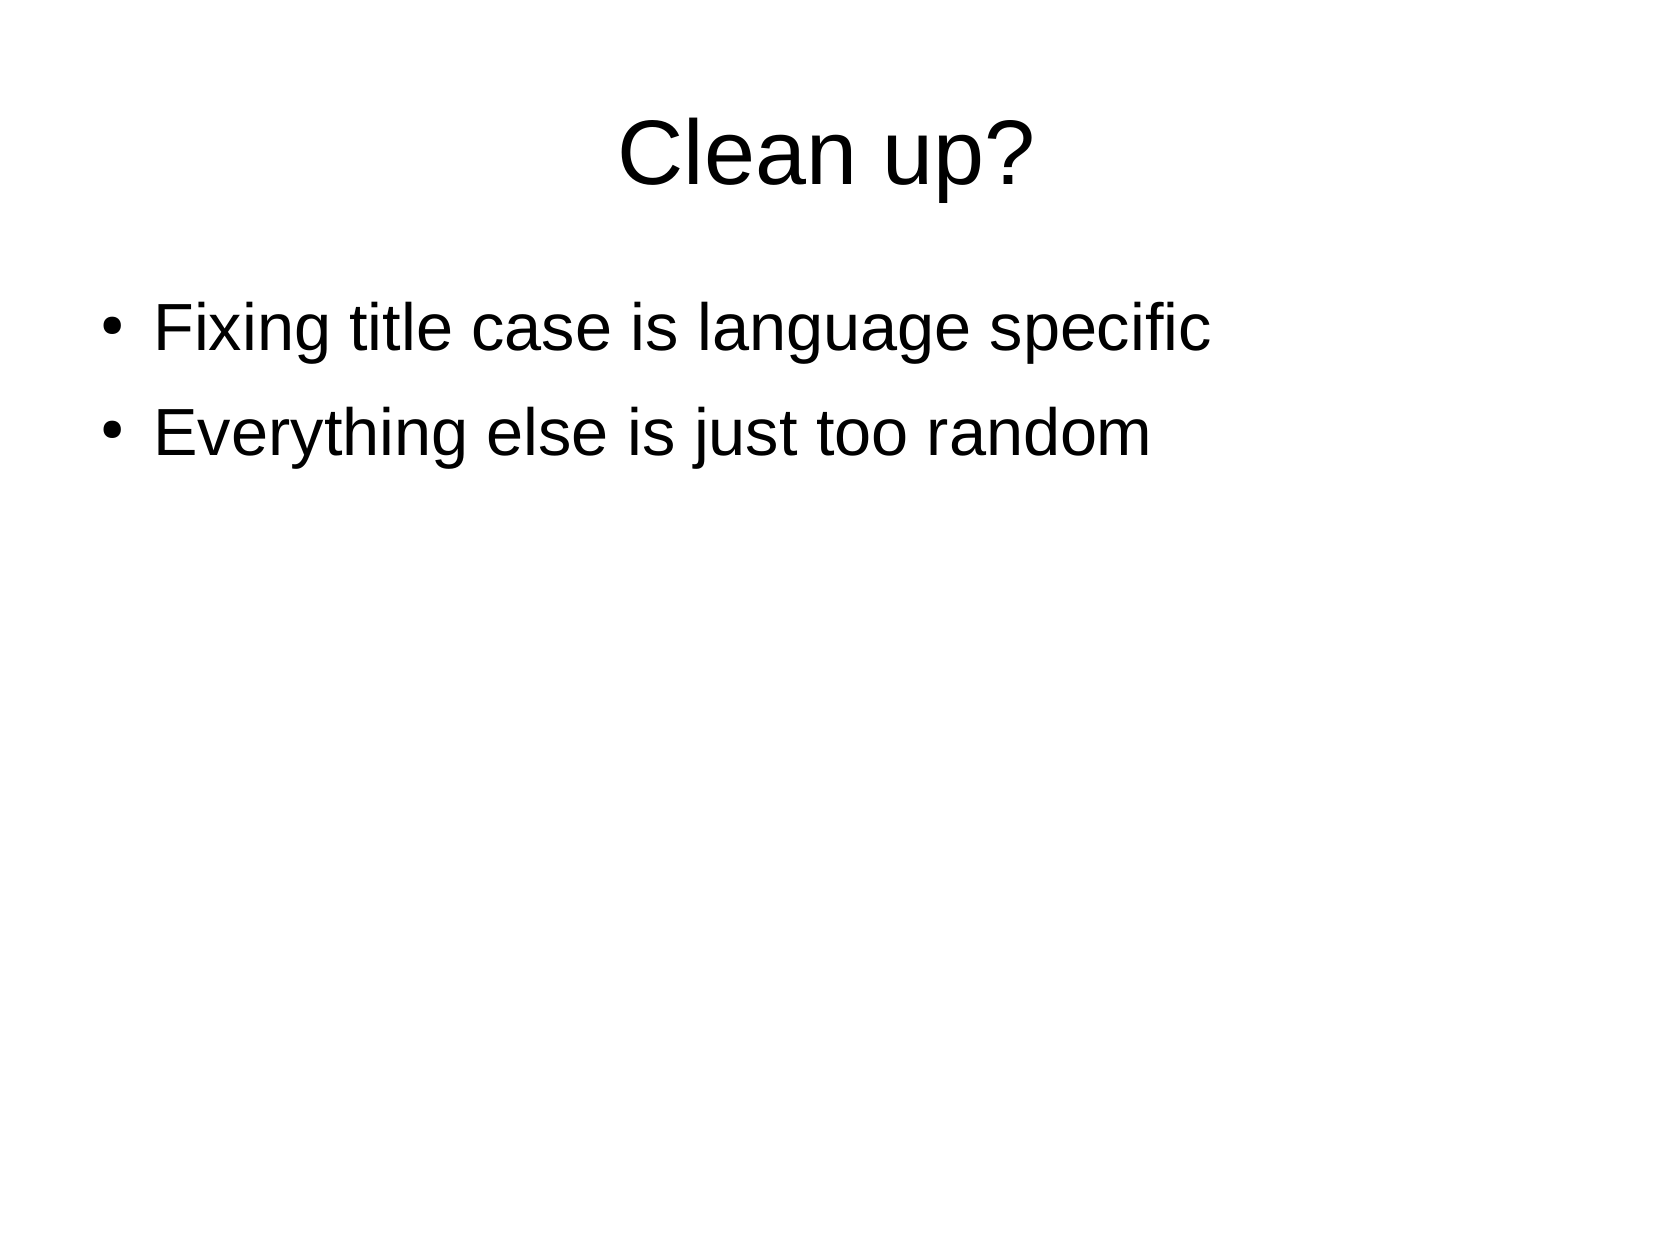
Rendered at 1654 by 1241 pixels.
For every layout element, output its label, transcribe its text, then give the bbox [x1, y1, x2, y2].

list Fixing title case is language specific Everything else is just too random [82, 290, 1538, 1010]
title Clean up? [82, 49, 1571, 257]
